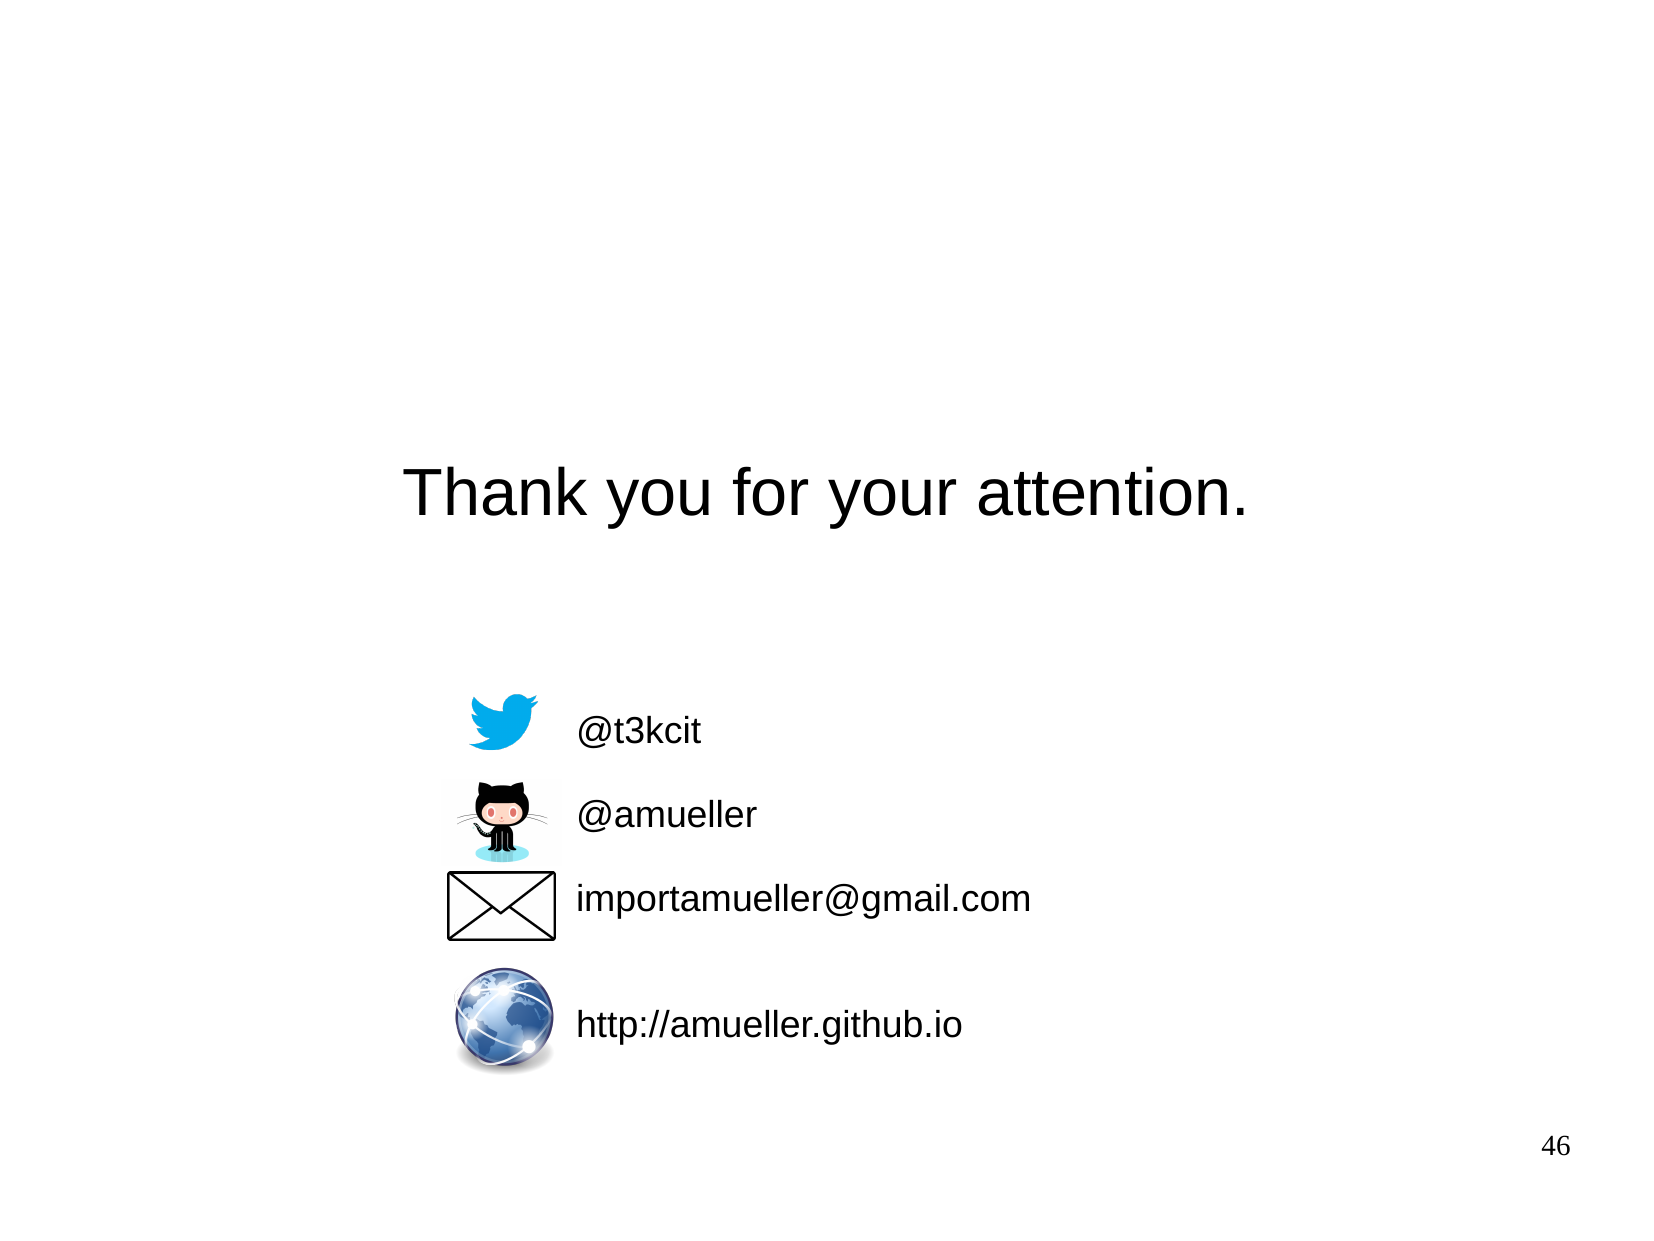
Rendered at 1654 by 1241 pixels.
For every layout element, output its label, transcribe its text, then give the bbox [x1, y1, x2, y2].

subtitle Thank you for your attention. [82, 49, 1571, 1010]
picture [441, 664, 562, 866]
text_box @t3kcit @amueller importamueller@gmail.com http://amueller.github.io [561, 660, 1261, 1053]
picture [447, 871, 556, 941]
picture [444, 959, 562, 1077]
